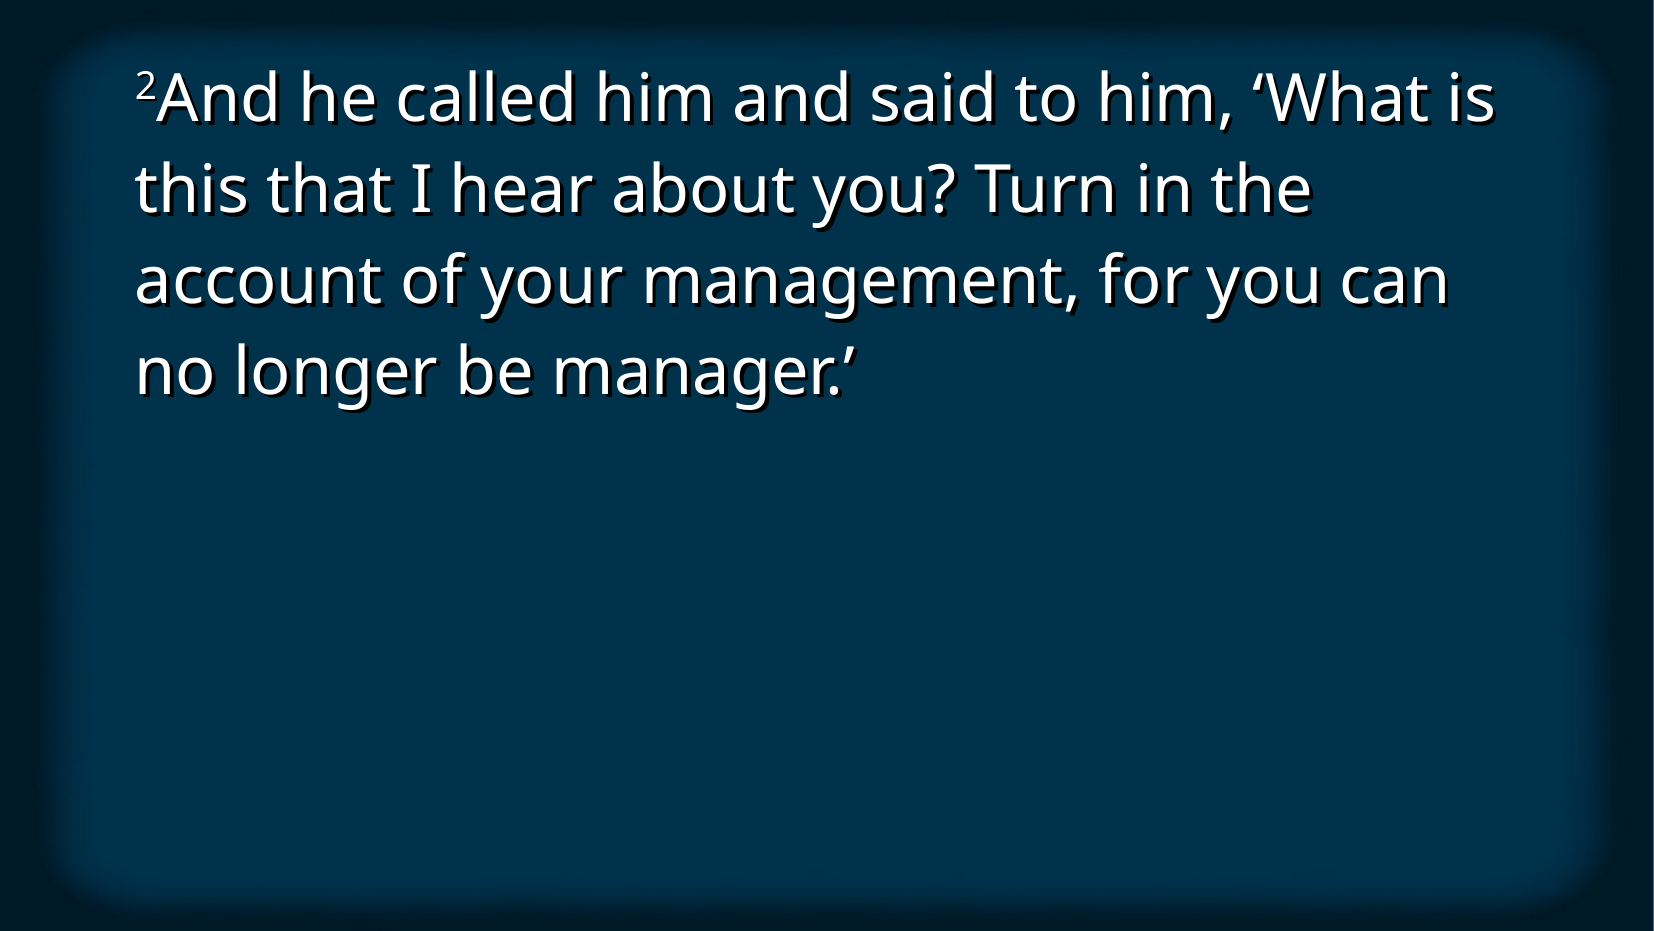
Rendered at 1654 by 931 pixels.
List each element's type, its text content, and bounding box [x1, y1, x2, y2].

text_box 2And he called him and said to him, ‘What is this that I hear about you? Turn in the account of your management, for you can no longer be manager.’ [120, 43, 1551, 421]
picture [0, 0, 1654, 931]
